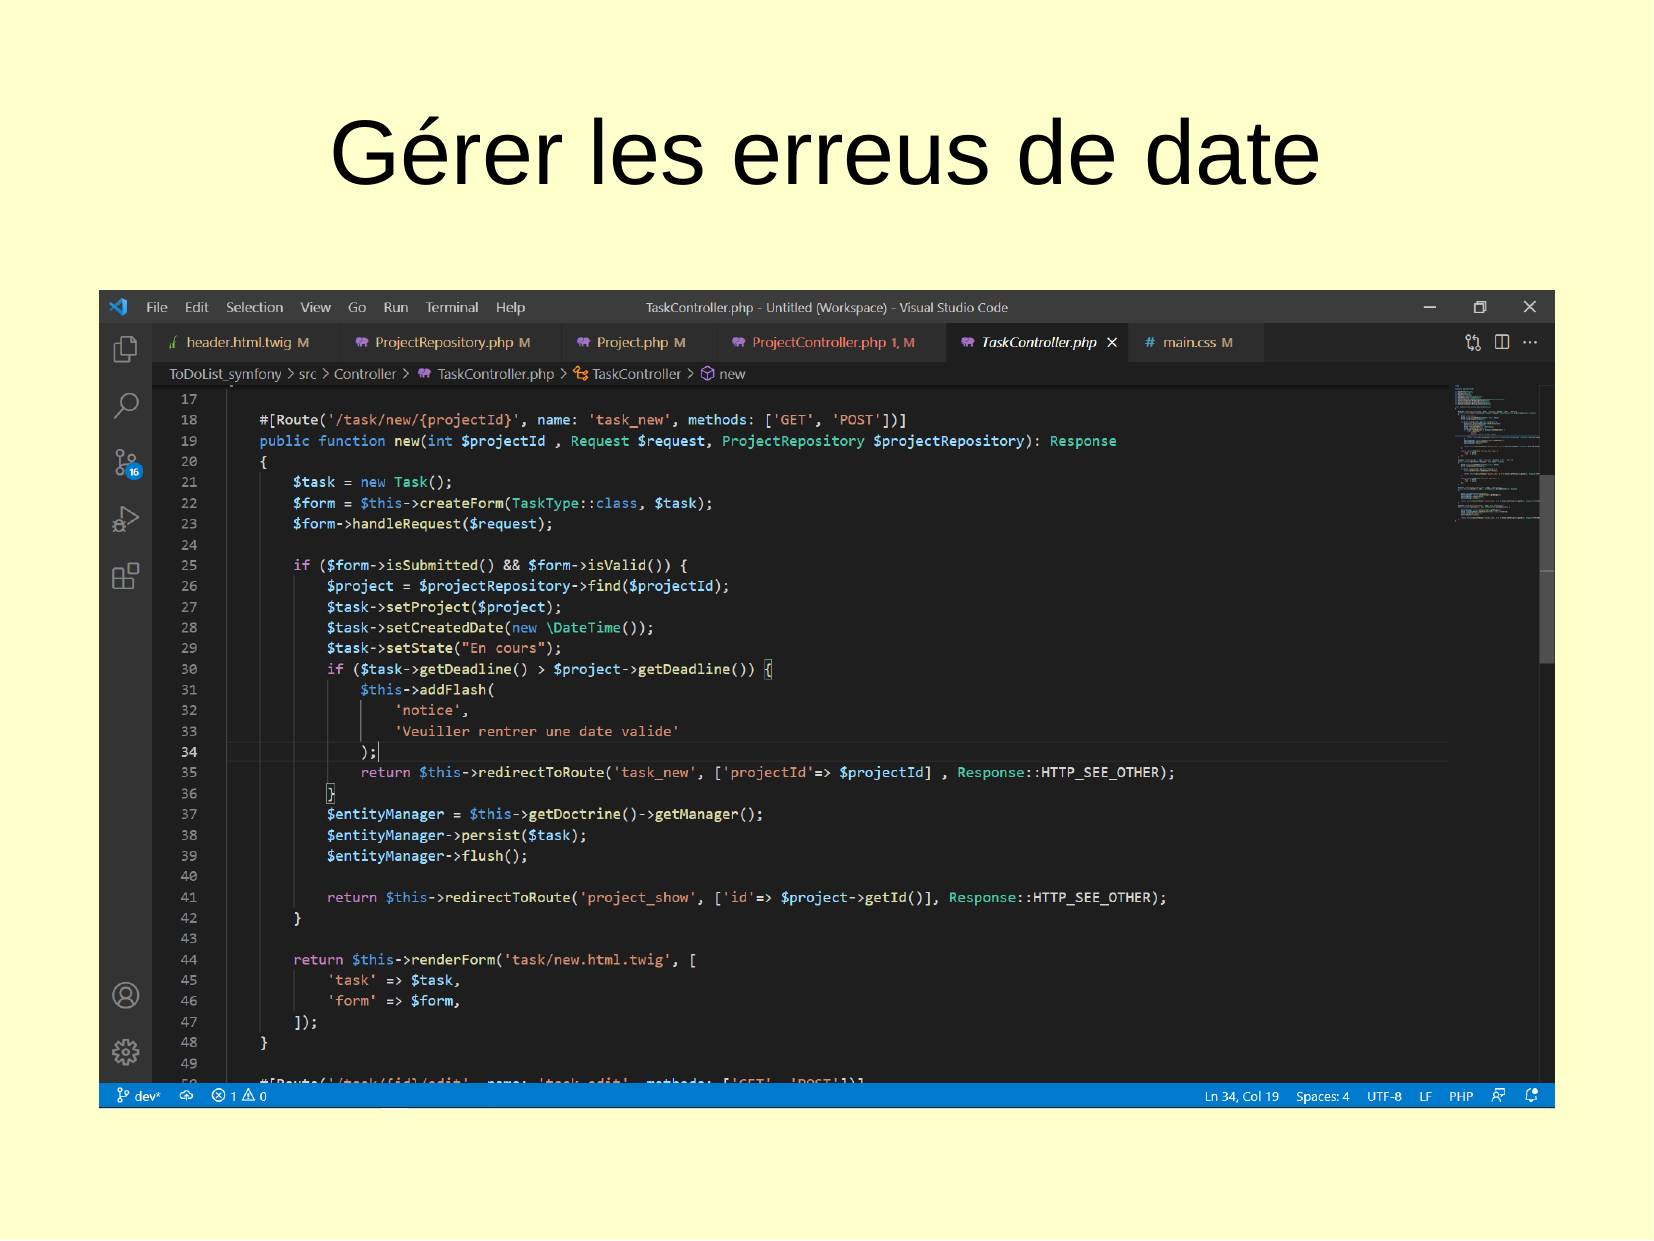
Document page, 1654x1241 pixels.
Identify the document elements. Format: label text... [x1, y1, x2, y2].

title Gérer les erreus de date [82, 49, 1571, 257]
picture [99, 290, 1555, 1109]
